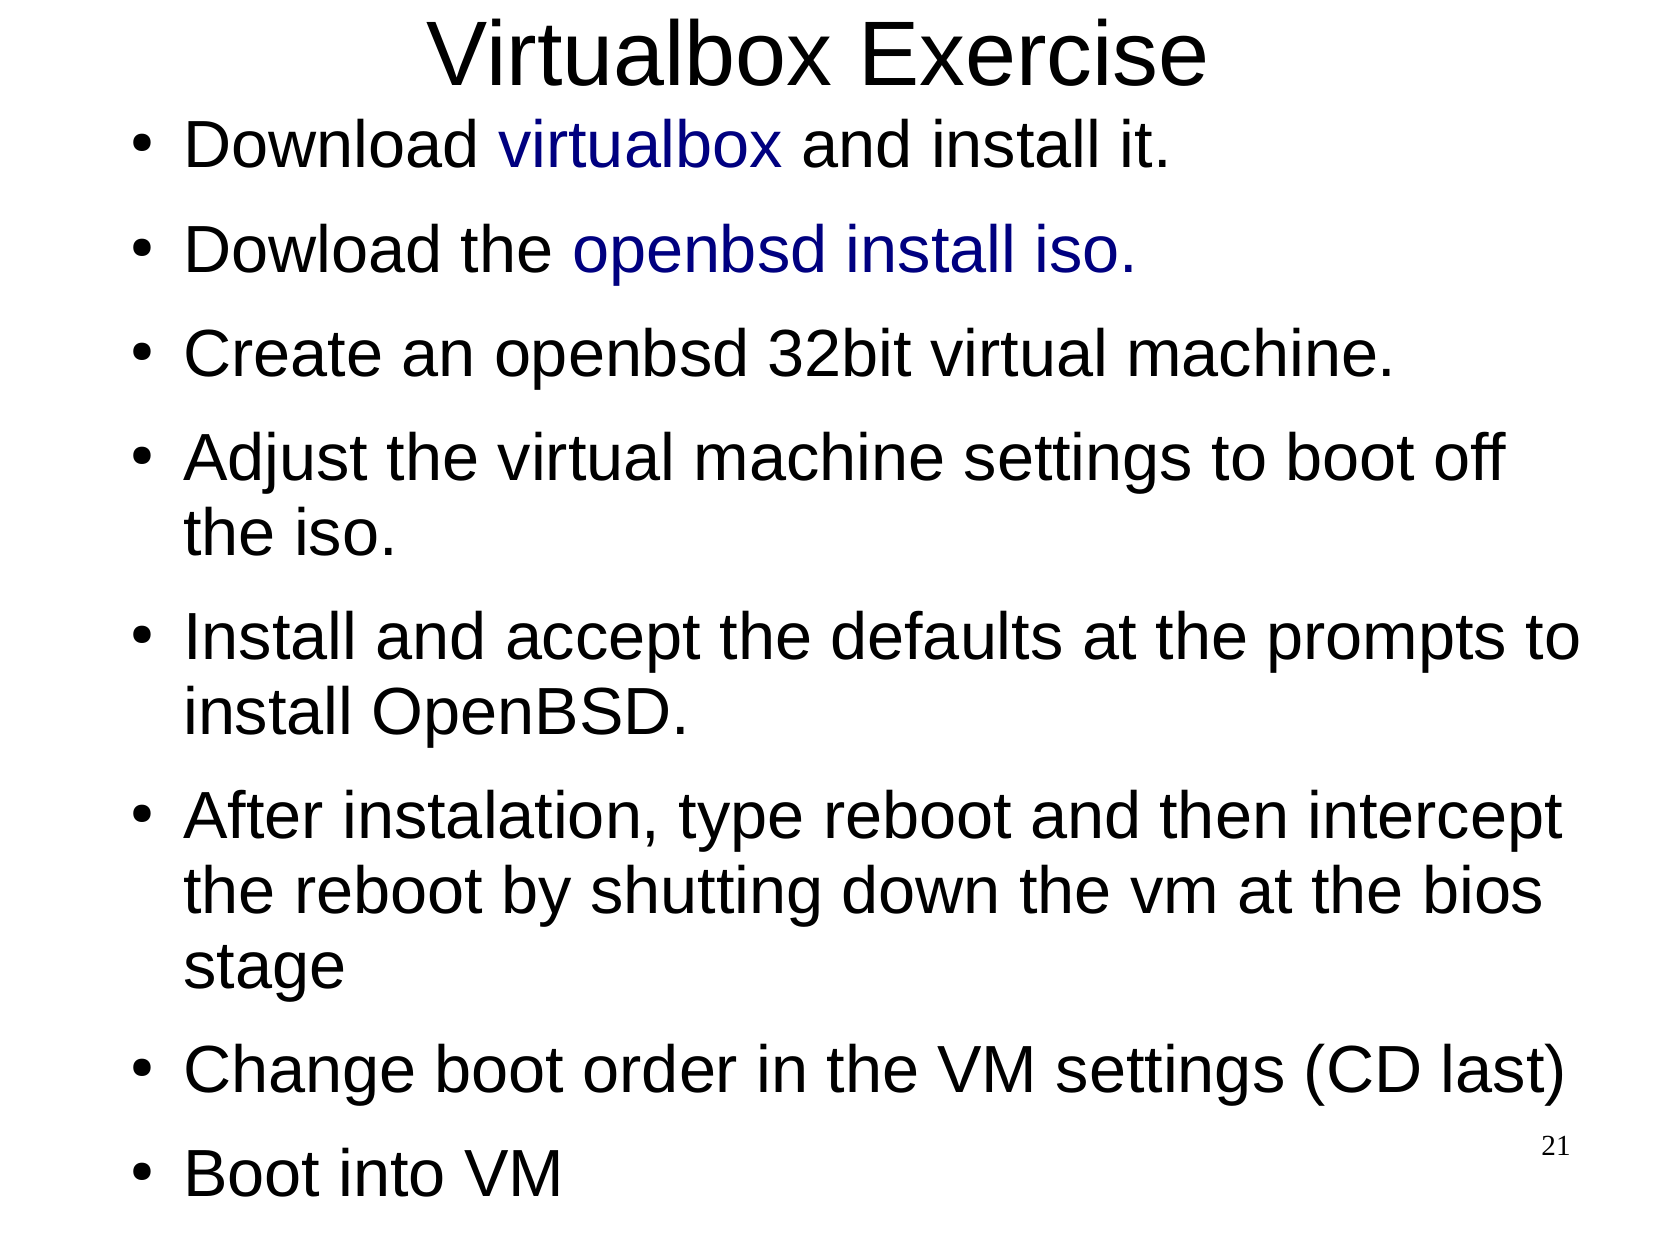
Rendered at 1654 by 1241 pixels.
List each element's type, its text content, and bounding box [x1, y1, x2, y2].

list Download virtualbox and install it. Dowload the openbsd install iso. Create an openbsd 32bit virtual machine. Adjust the virtual machine settings to boot off the iso. Install and accept the defaults at the prompts to install OpenBSD. After instalation, type reboot and then intercept the reboot by shutting down the vm at the bios stage Change boot order in the VM settings (CD last) Boot into VM [112, 107, 1601, 1241]
title Virtualbox Exercise [75, 0, 1564, 151]
